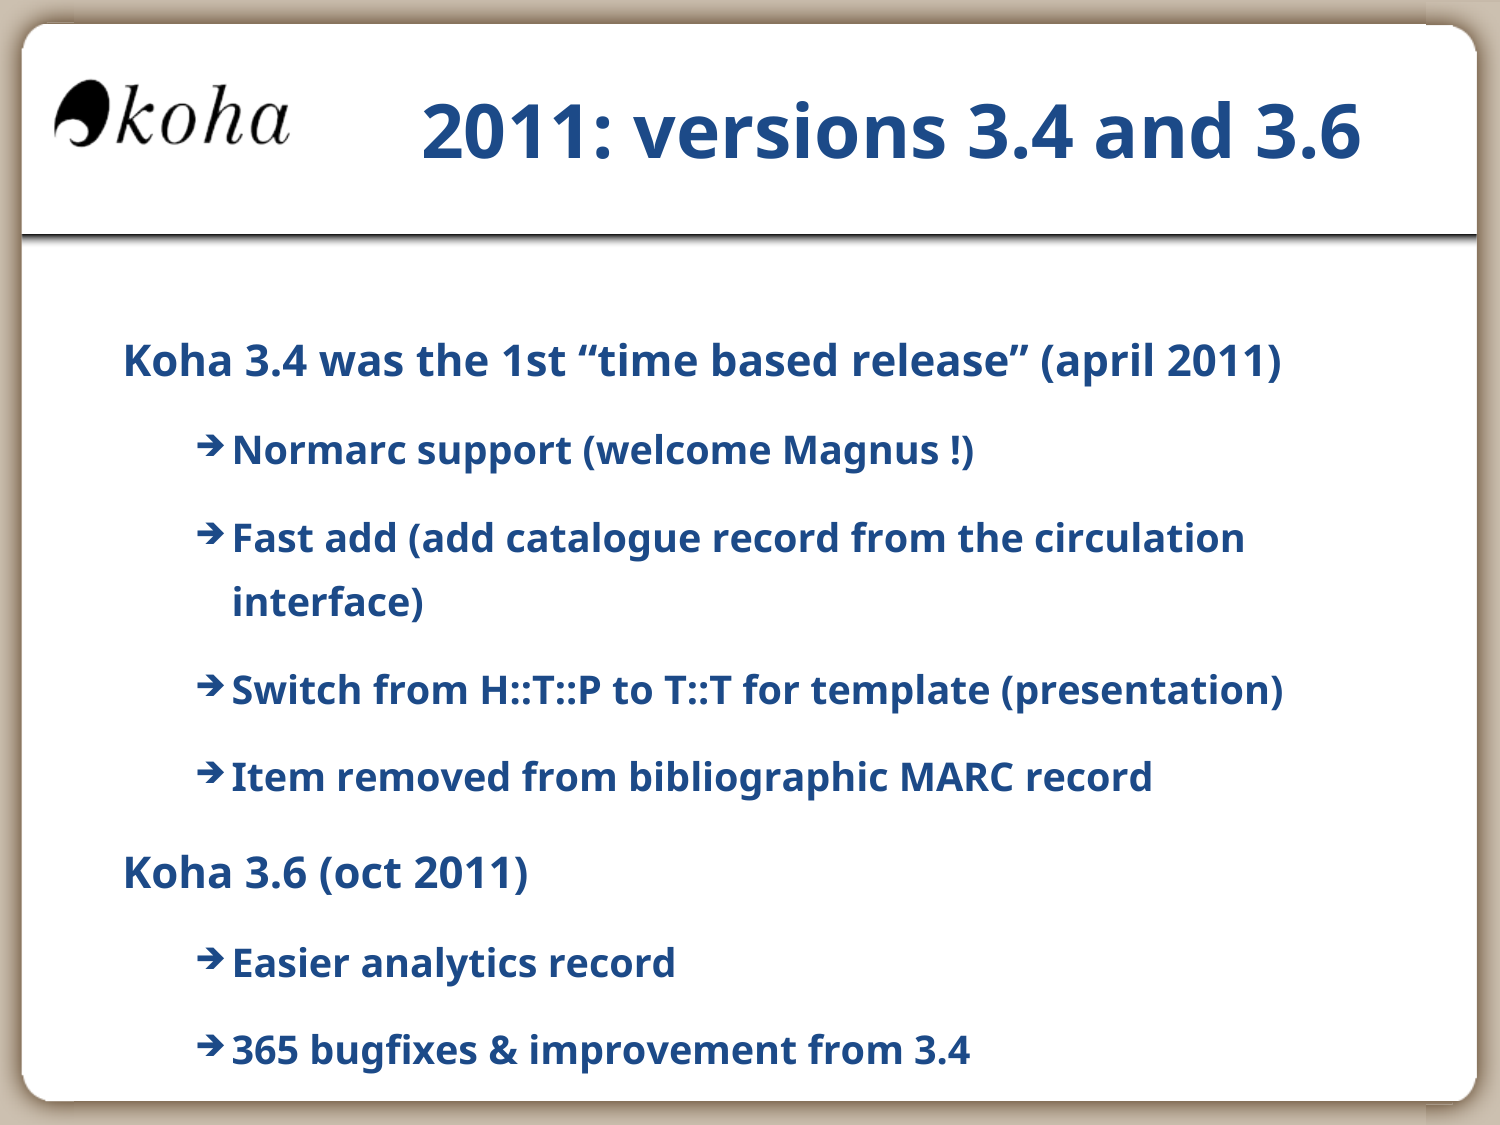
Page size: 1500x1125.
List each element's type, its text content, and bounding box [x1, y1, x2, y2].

picture [0, 0, 1500, 1125]
list Koha 3.4 was the 1st “time based release” (april 2011) Normarc support (welcome Magnus !) Fast add (add catalogue record from the circulation interface) Switch from H::T::P to T::T for template (presentation) Item removed from bibliographic MARC record Koha 3.6 (oct 2011) Easier analytics record 365 bugfixes & improvement from 3.4 [118, 317, 1382, 983]
title 2011: versions 3.4 and 3.6 [315, 0, 1463, 260]
